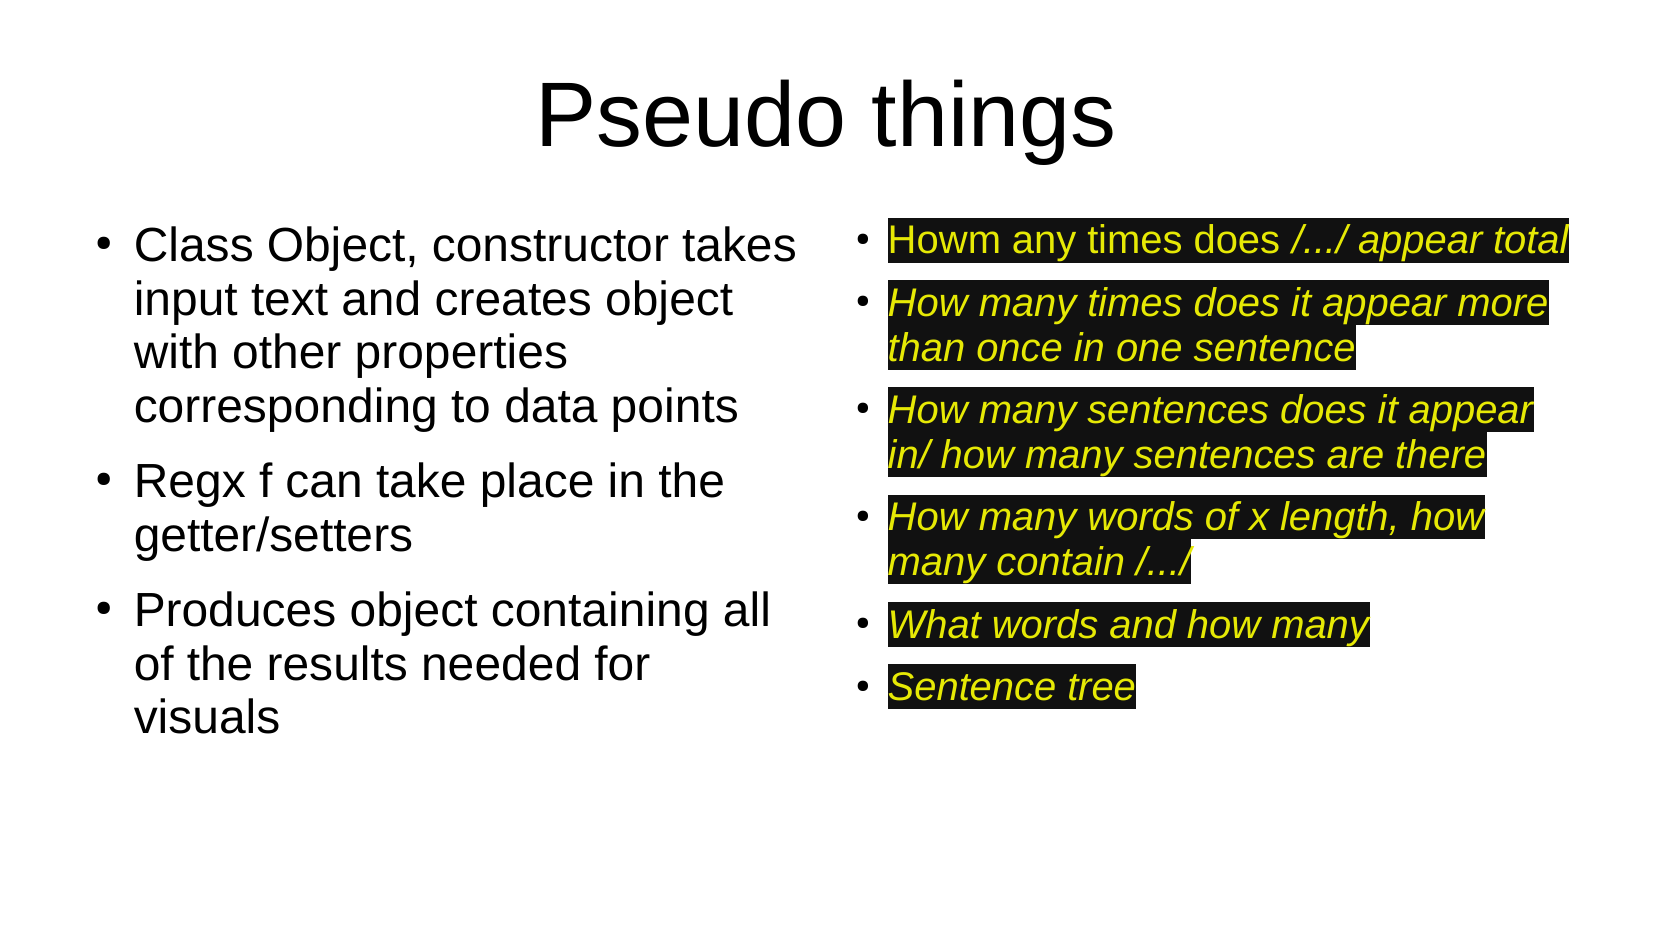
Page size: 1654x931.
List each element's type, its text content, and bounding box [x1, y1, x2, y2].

title Pseudo things [82, 37, 1571, 193]
list Howm any times does /.../ appear total How many times does it appear more than once in one sentence How many sentences does it appear in/ how many sentences are there How many words of x length, how many contain /.../ What words and how many Sentence tree [845, 217, 1572, 758]
list Class Object, constructor takes input text and creates object with other properties corresponding to data points Regx f can take place in the getter/setters Produces object containing all of the results needed for visuals [82, 217, 809, 758]
